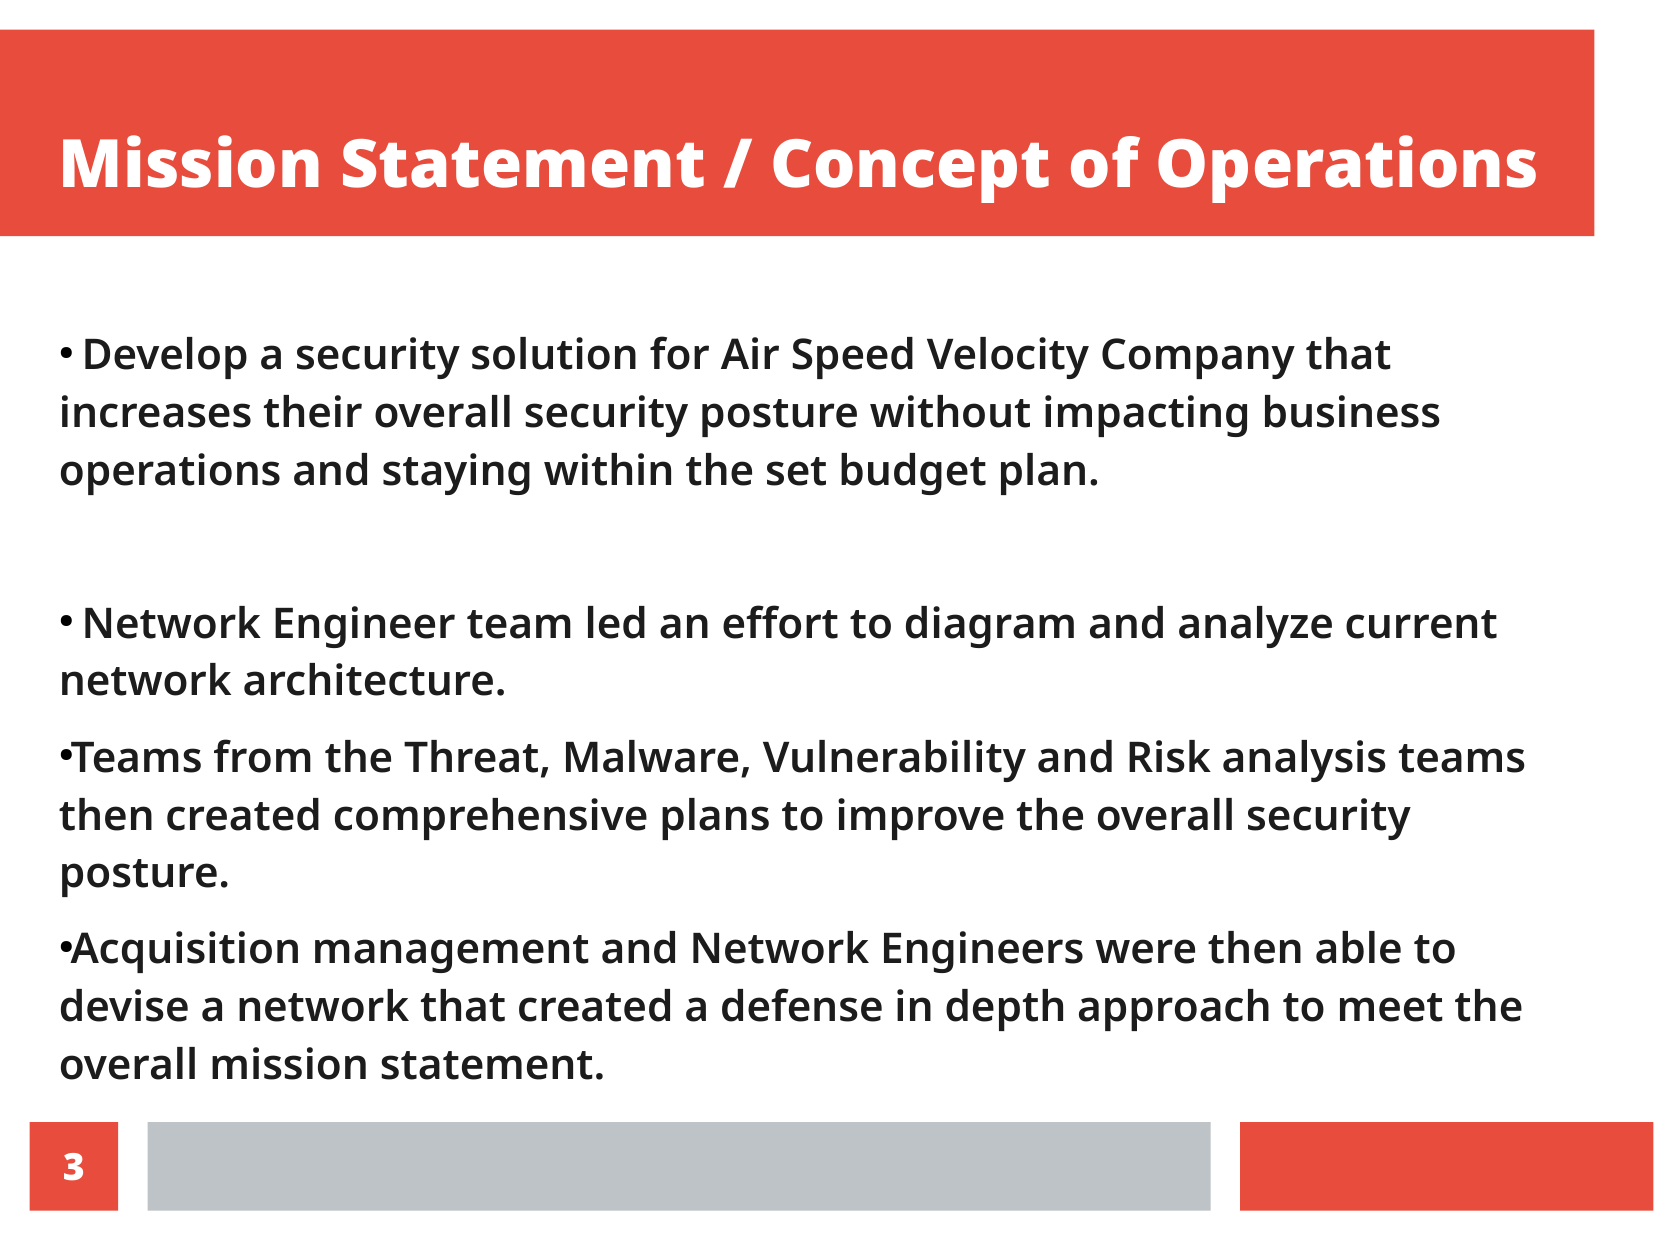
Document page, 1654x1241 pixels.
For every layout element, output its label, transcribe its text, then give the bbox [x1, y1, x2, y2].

list Develop a security solution for Air Speed Velocity Company that increases their overall security posture without impacting business operations and staying within the set budget plan. Network Engineer team led an effort to diagram and analyze current network architecture. Teams from the Threat, Malware, Vulnerability and Risk analysis teams then created comprehensive plans to improve the overall security posture. Acquisition management and Network Engineers were then able to devise a network that created a defense in depth approach to meet the overall mission statement. [59, 324, 1565, 1093]
title Mission Statement / Concept of Operations [59, 59, 1595, 207]
